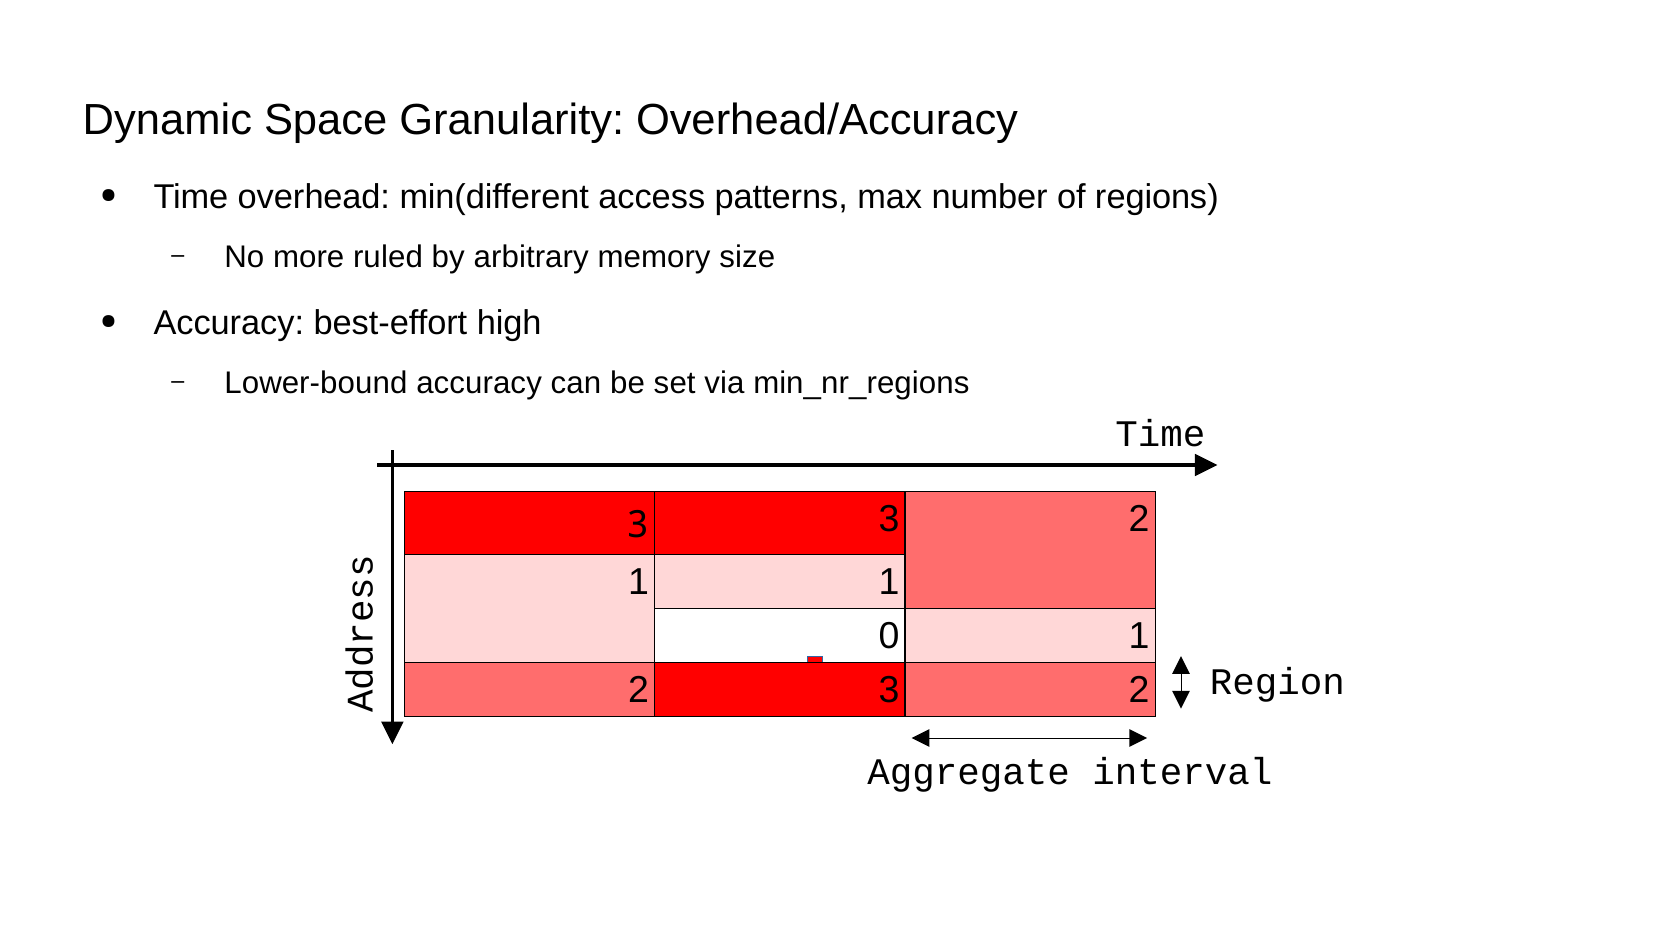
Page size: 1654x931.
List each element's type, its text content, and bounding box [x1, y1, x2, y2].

table_cell 2 [906, 663, 1155, 716]
table_cell 1 [655, 555, 904, 608]
list Time overhead: min(different access patterns, max number of regions) No more ruled by arbitrary memory size Accuracy: best-effort high Lower-bound accuracy can be set via min_nr_regions [82, 177, 1571, 833]
text_box Region [1195, 656, 1360, 714]
text_box Time [1100, 408, 1221, 466]
text_box Aggregate interval [852, 746, 1288, 804]
table_cell 2 [405, 663, 654, 716]
table_header 2 [906, 492, 1155, 608]
table_header 3 [405, 492, 654, 554]
table_cell 3 [655, 663, 904, 716]
table_cell 0 [655, 609, 904, 662]
title Dynamic Space Granularity: Overhead/Accuracy [82, 81, 1571, 157]
table_cell 1 [906, 609, 1155, 662]
table_header 3 [655, 492, 904, 554]
text_box Address [333, 525, 434, 728]
table_cell 1 [405, 555, 654, 662]
